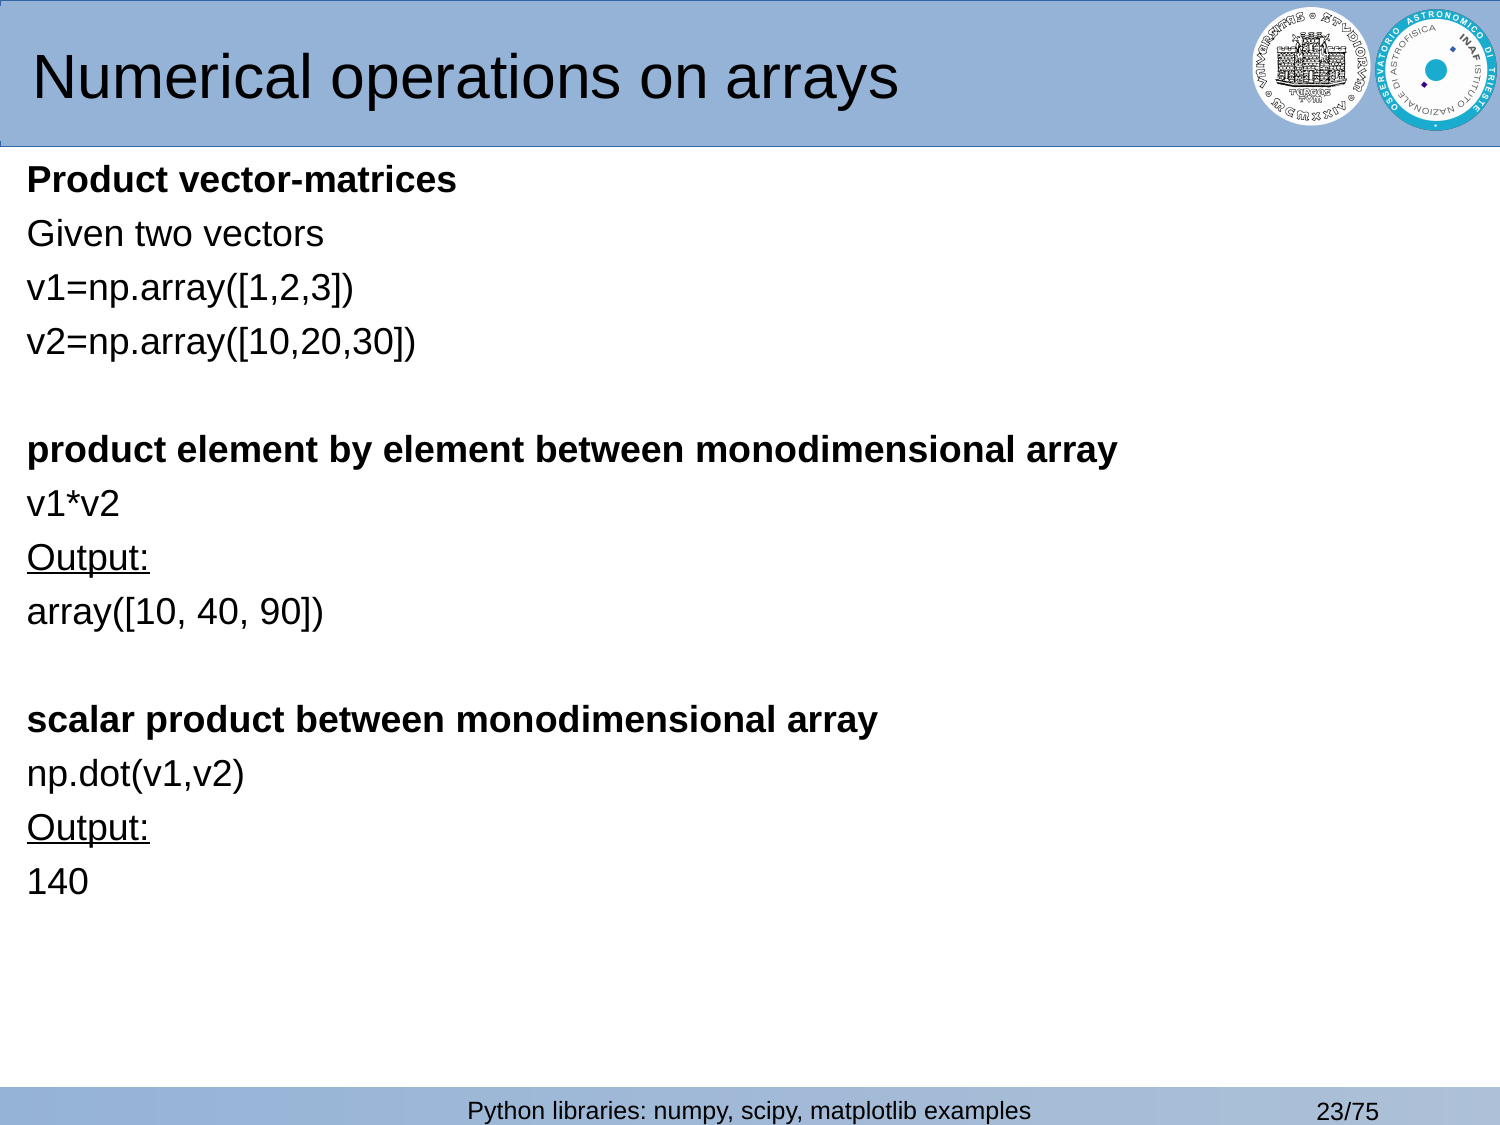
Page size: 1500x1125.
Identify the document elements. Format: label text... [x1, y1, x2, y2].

picture [1253, 0, 1500, 147]
list Product vector-matrices Given two vectors v1=np.array([1,2,3]) v2=np.array([10,20,30]) product element by element between monodimensional array v1*v2 Output: array([10, 40, 90]) scalar product between monodimensional array np.dot(v1,v2) Output: 140 [11, 147, 1500, 1049]
text_box Numerical operations on arrays [0, 5, 1253, 141]
